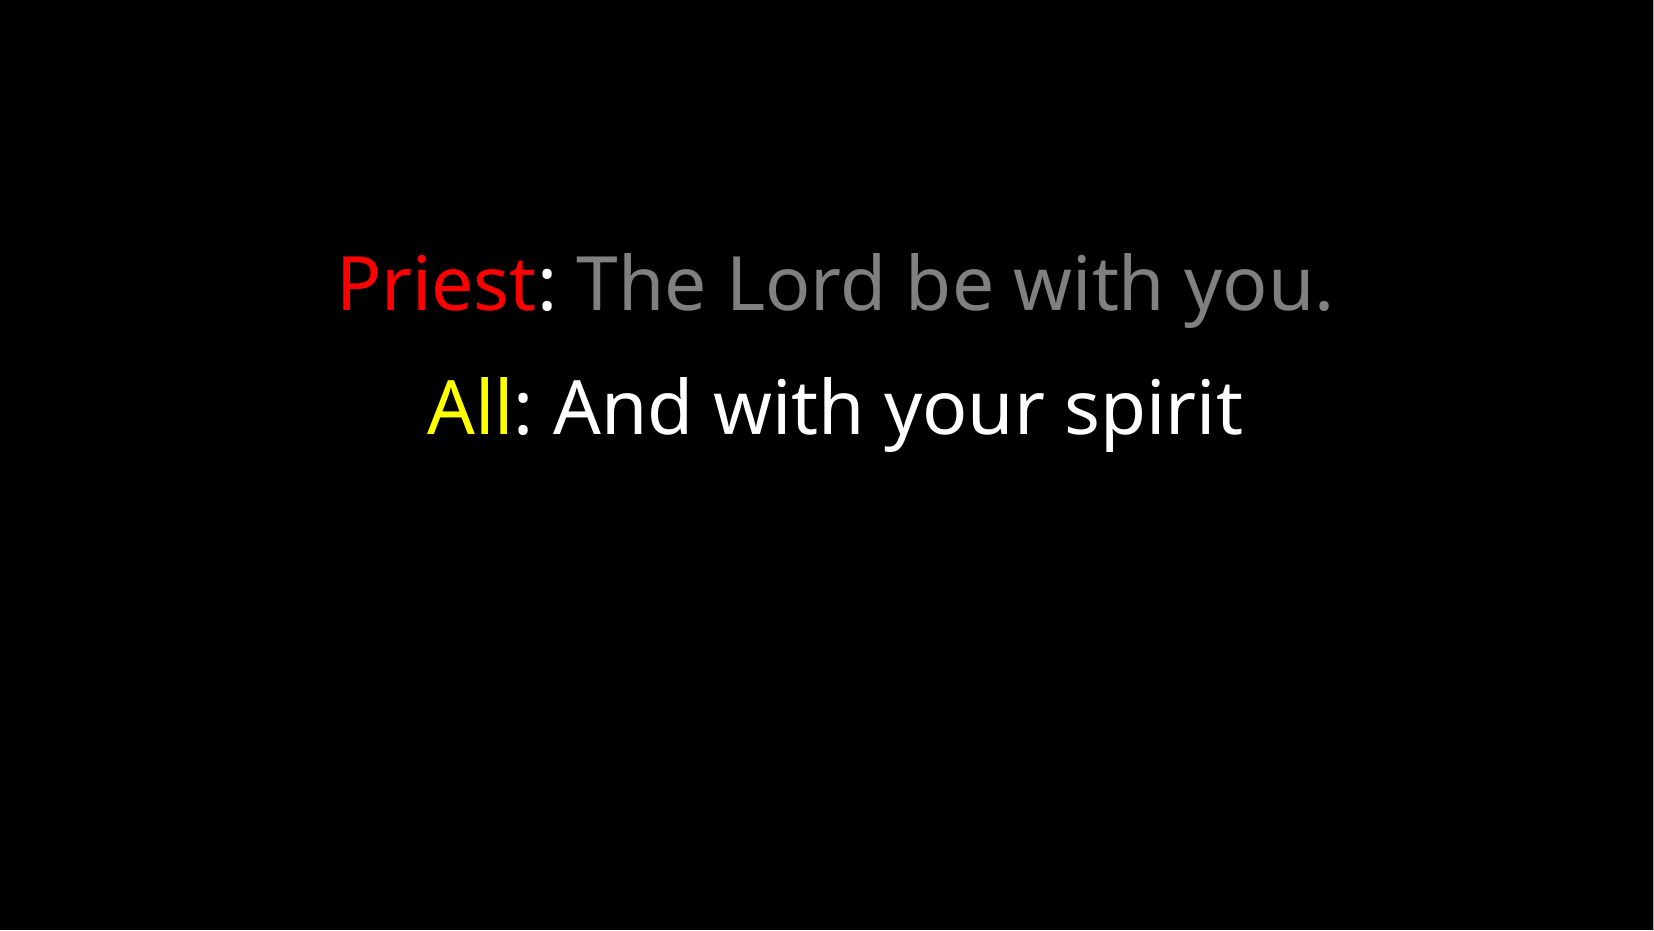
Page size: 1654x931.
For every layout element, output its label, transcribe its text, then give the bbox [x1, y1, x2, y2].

list Priest: The Lord be with you. All: And with your spirit [0, 230, 1654, 770]
